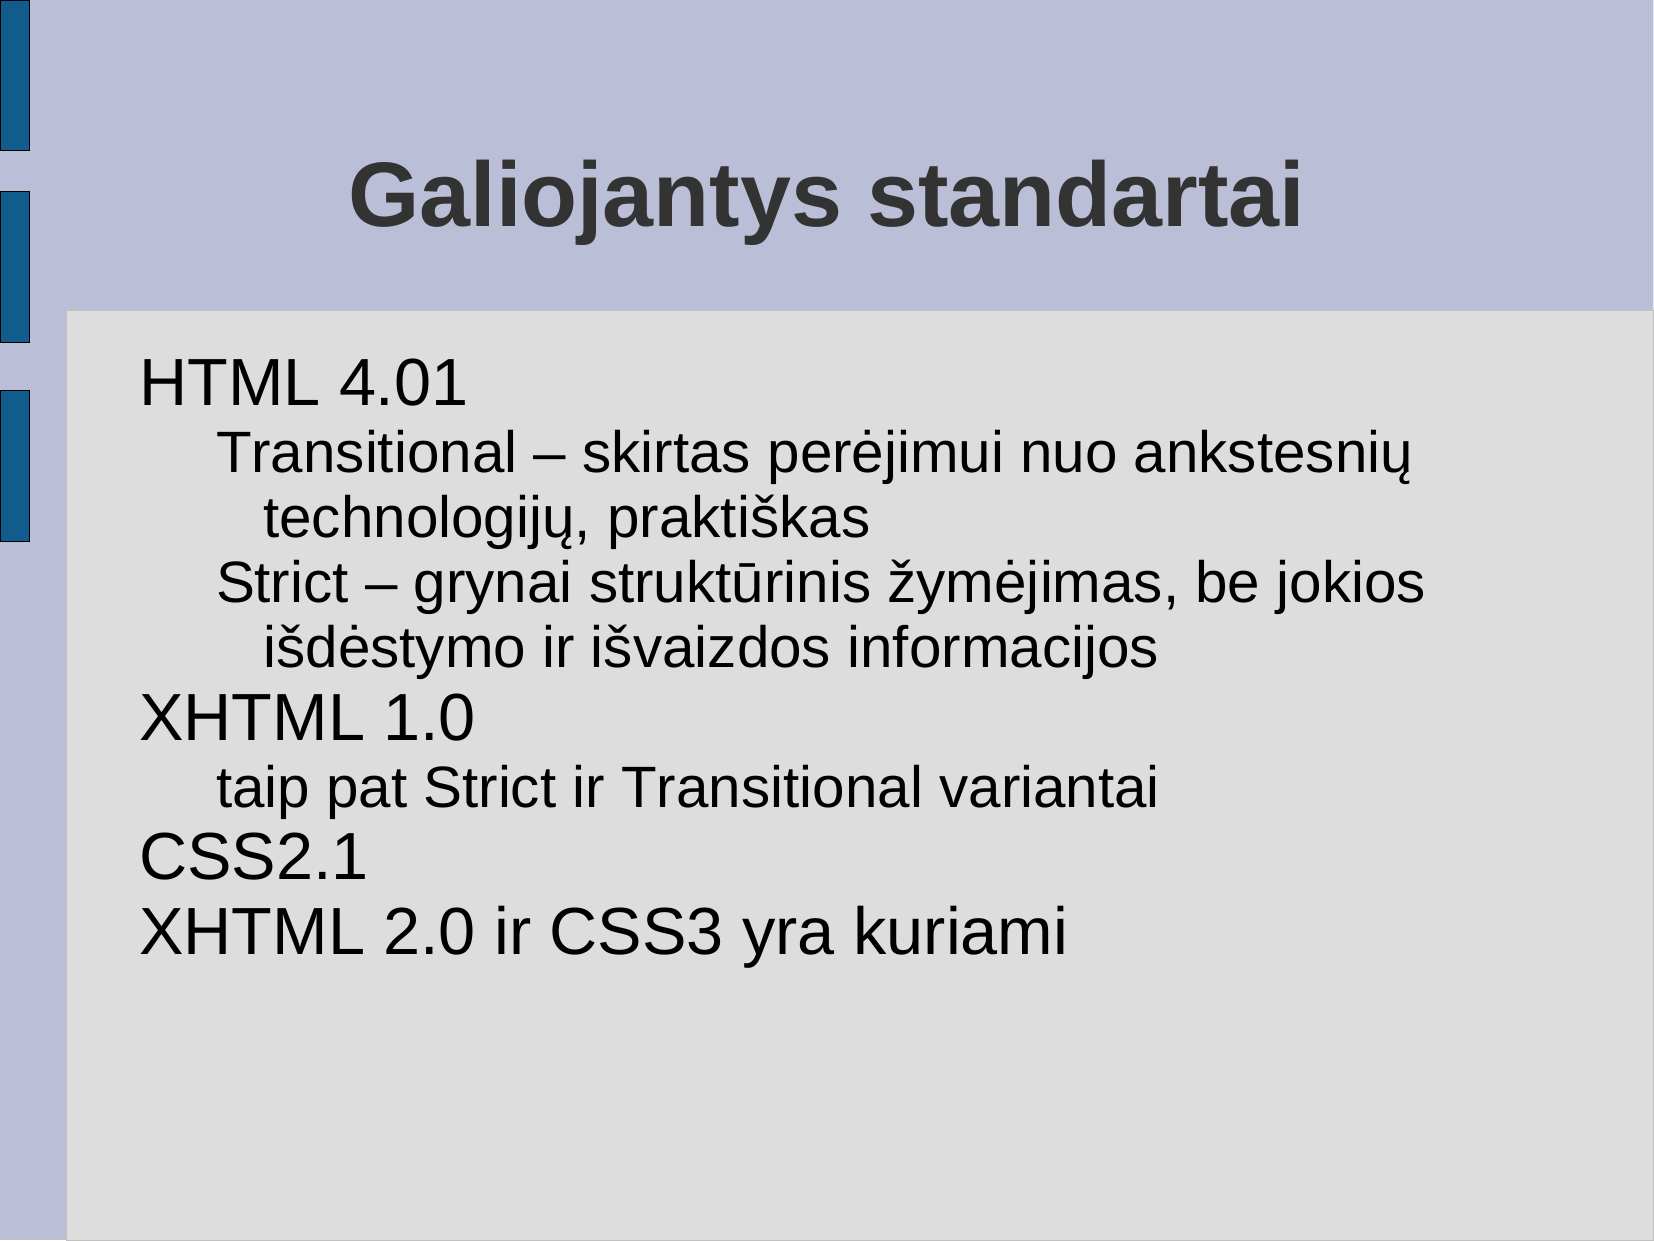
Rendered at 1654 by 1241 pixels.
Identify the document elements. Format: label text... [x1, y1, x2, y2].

title Galiojantys standartai [121, 91, 1534, 299]
list HTML 4.01 Transitional – skirtas perėjimui nuo ankstesnių technologijų, praktiškas Strict – grynai struktūrinis žymėjimas, be jokios išdėstymo ir išvaizdos informacijos XHTML 1.0 taip pat Strict ir Transitional variantai CSS2.1 XHTML 2.0 ir CSS3 yra kuriami [121, 344, 1534, 1127]
